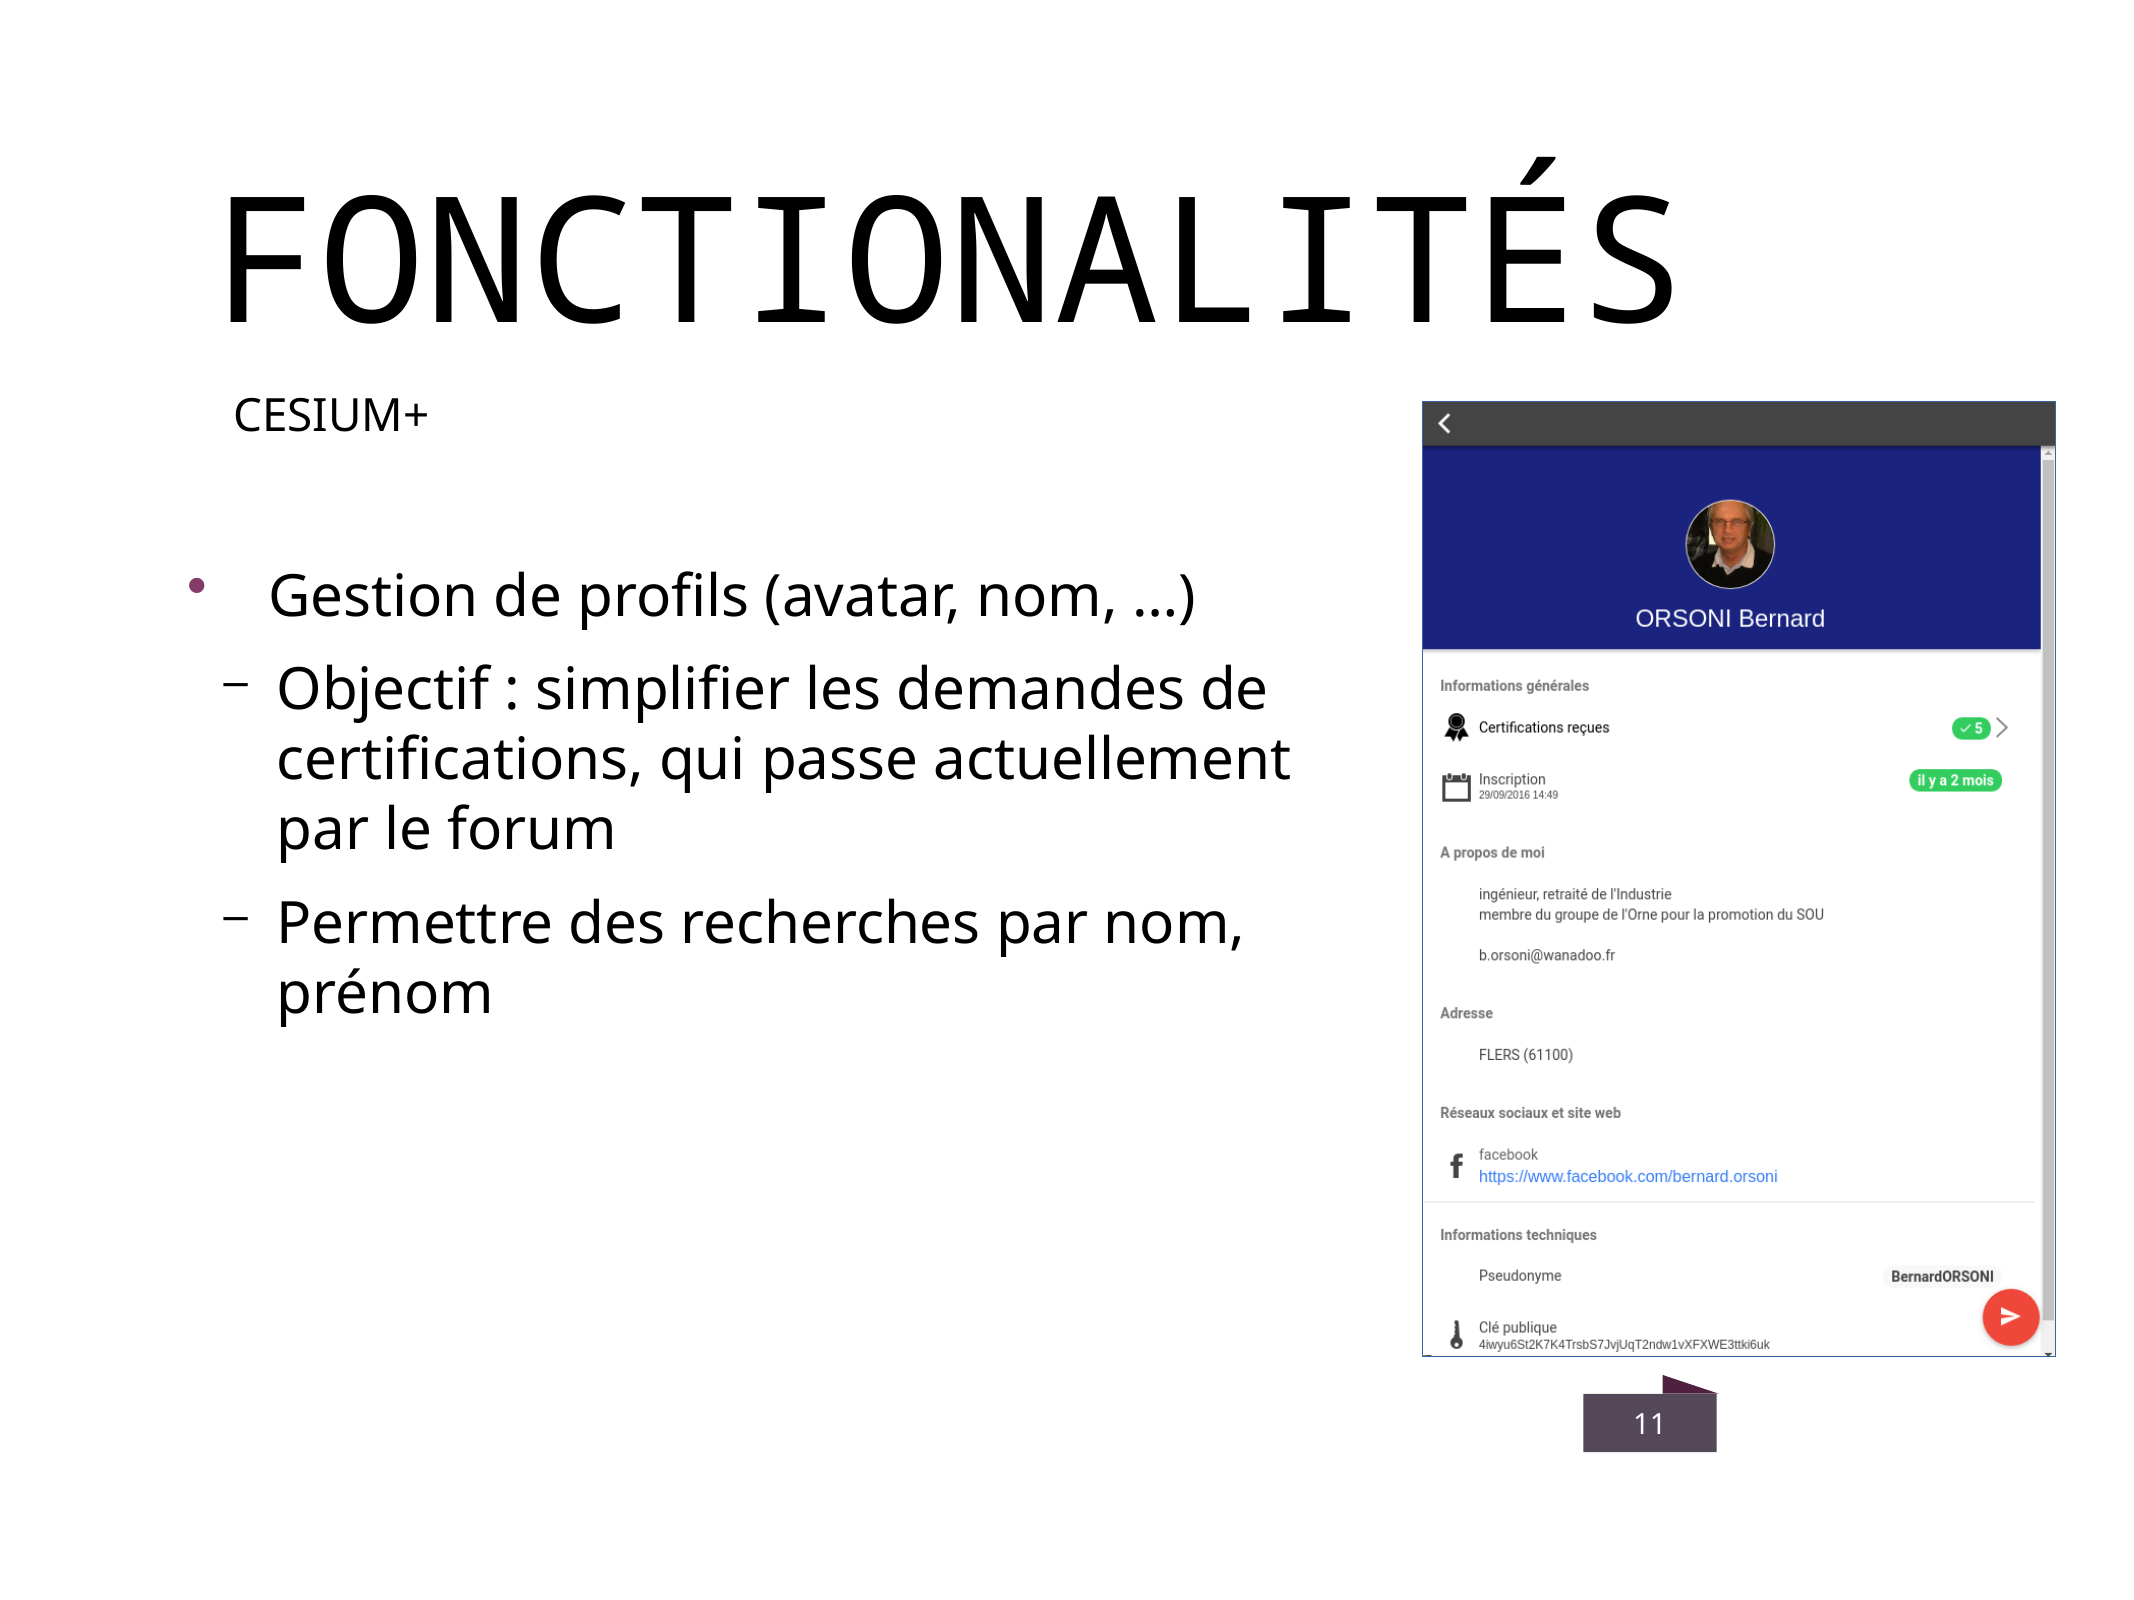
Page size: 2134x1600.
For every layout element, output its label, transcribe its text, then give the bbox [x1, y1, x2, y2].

list 11 [1583, 1393, 1717, 1453]
list Gestion de profils (avatar, nom, …) Objectif : simplifier les demandes de certifications, qui passe actuellement par le forum Permettre des recherches par nom, prénom [126, 549, 1359, 1406]
title Fonctionalités [206, 141, 1923, 363]
list CESIUM+ [225, 370, 1063, 457]
picture [1422, 401, 2056, 1357]
